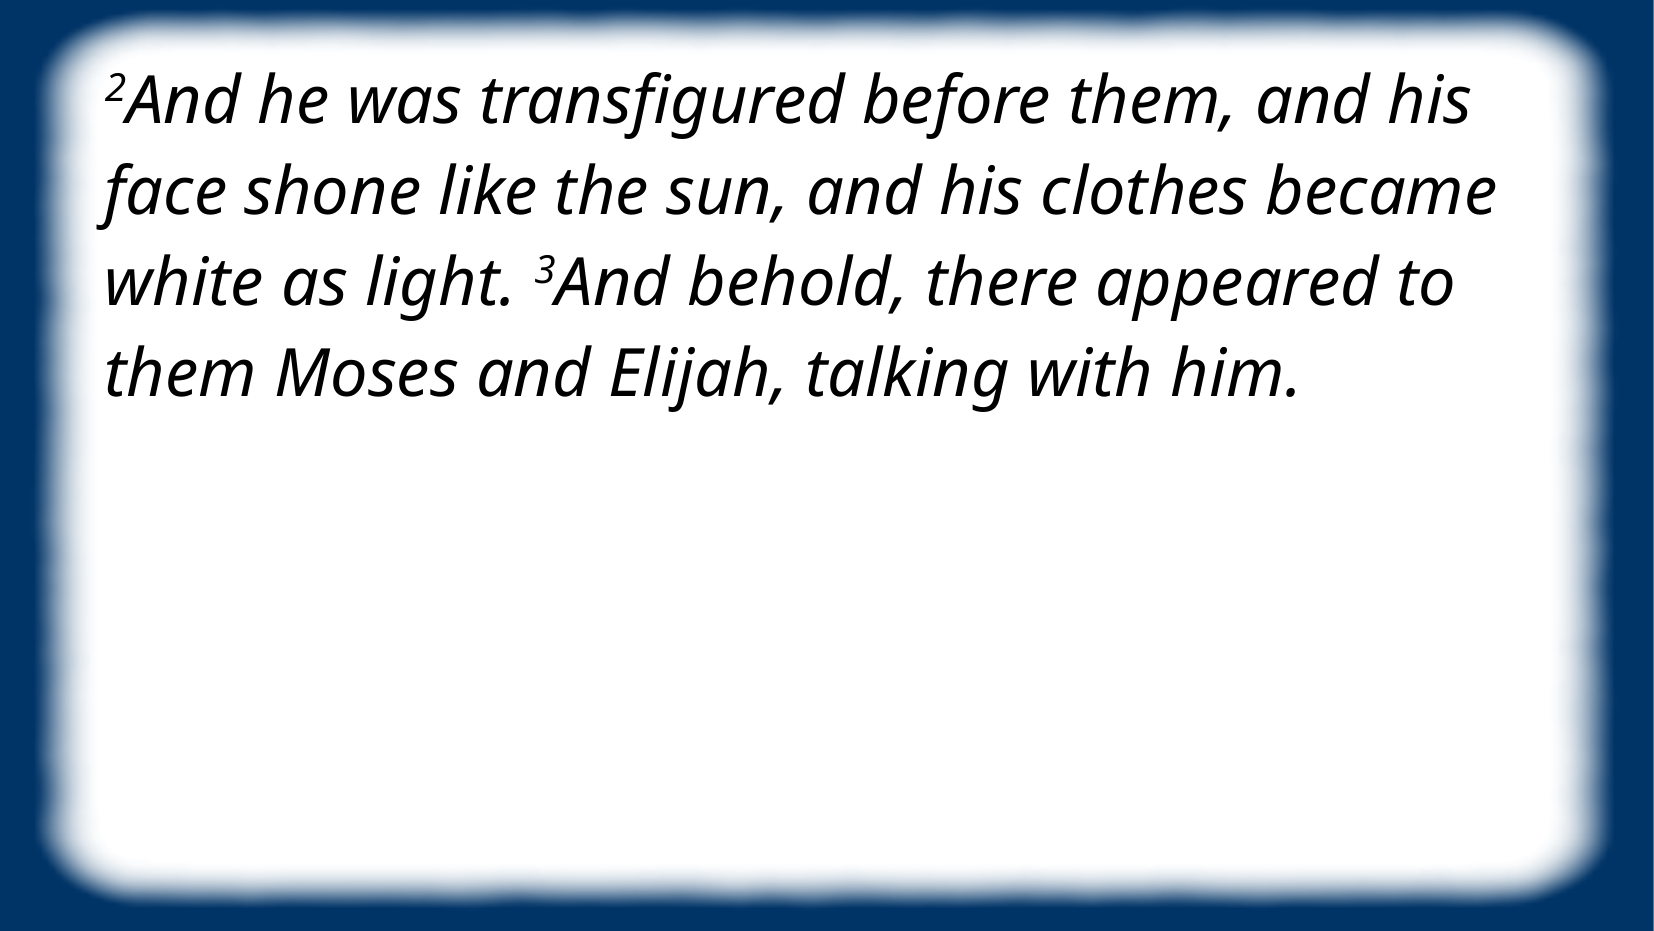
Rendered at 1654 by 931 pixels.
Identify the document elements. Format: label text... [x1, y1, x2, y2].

picture [0, 0, 1654, 931]
text_box 2And he was transfigured before them, and his face shone like the sun, and his clothes became white as light. 3And behold, there appeared to them Moses and Elijah, talking with him. [90, 45, 1561, 415]
